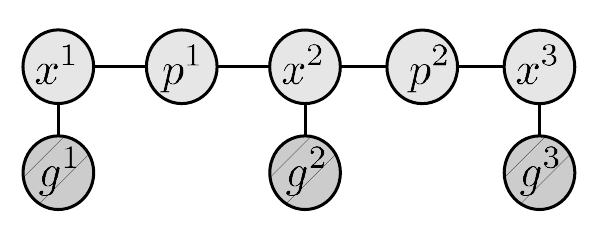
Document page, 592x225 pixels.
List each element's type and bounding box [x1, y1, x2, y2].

text_box [269, 149, 278, 197]
picture [278, 142, 331, 202]
text_box [504, 149, 512, 196]
text_box [454, 50, 458, 83]
text_box [36, 202, 80, 210]
text_box [207, 41, 218, 93]
text_box [157, 29, 206, 40]
picture [154, 40, 207, 99]
text_box [39, 135, 78, 142]
text_box [504, 30, 575, 104]
text_box [285, 135, 325, 142]
picture [278, 40, 326, 90]
text_box [164, 99, 199, 104]
picture [31, 142, 84, 202]
text_box [269, 30, 341, 104]
text_box [22, 29, 94, 104]
text_box [23, 149, 31, 196]
picture [512, 40, 561, 90]
picture [512, 142, 565, 202]
picture [401, 40, 454, 99]
text_box [283, 202, 327, 210]
text_box [331, 147, 341, 198]
text_box [405, 99, 440, 104]
text_box [520, 135, 559, 142]
text_box [518, 202, 561, 210]
picture [31, 40, 80, 90]
text_box [84, 147, 94, 198]
text_box [387, 30, 447, 97]
text_box [565, 147, 575, 199]
text_box [146, 43, 154, 90]
